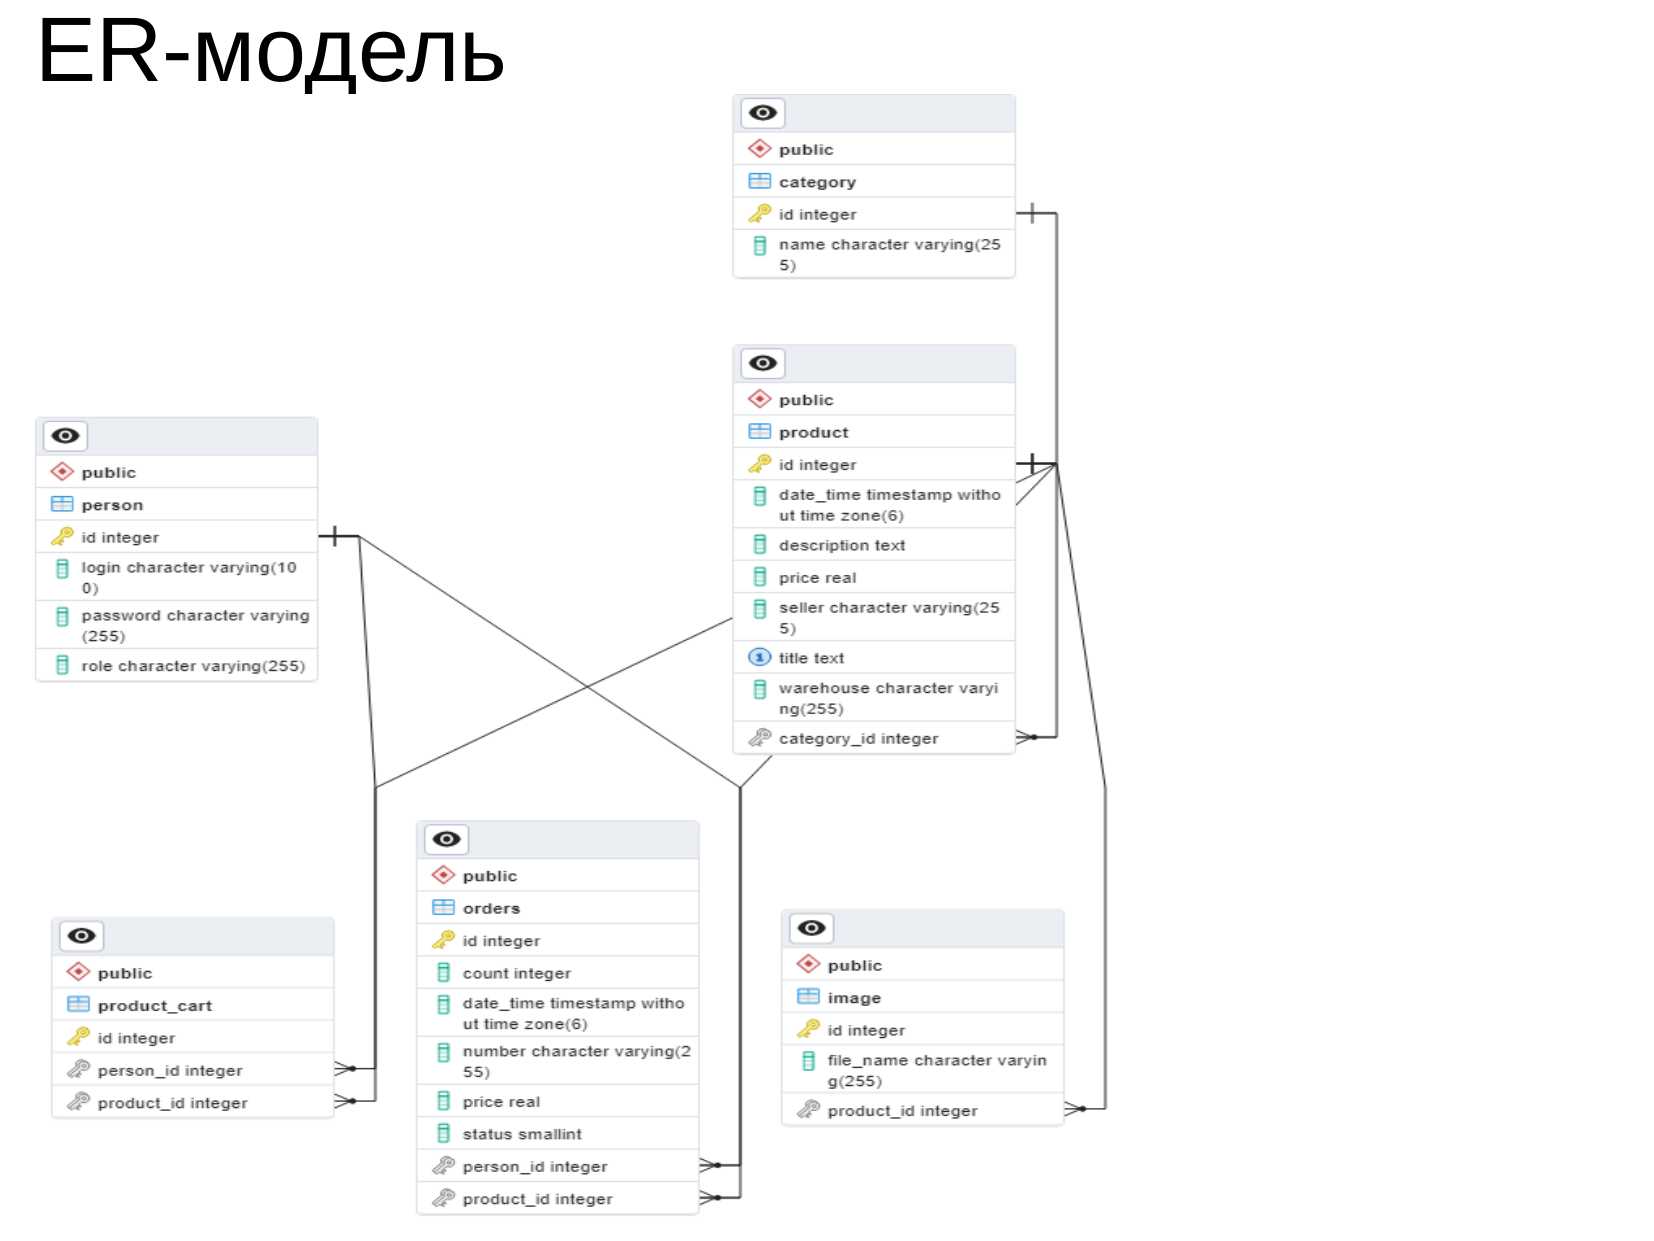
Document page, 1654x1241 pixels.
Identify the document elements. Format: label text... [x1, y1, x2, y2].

title ER-модель [0, 0, 1016, 154]
picture [35, 94, 1654, 1229]
